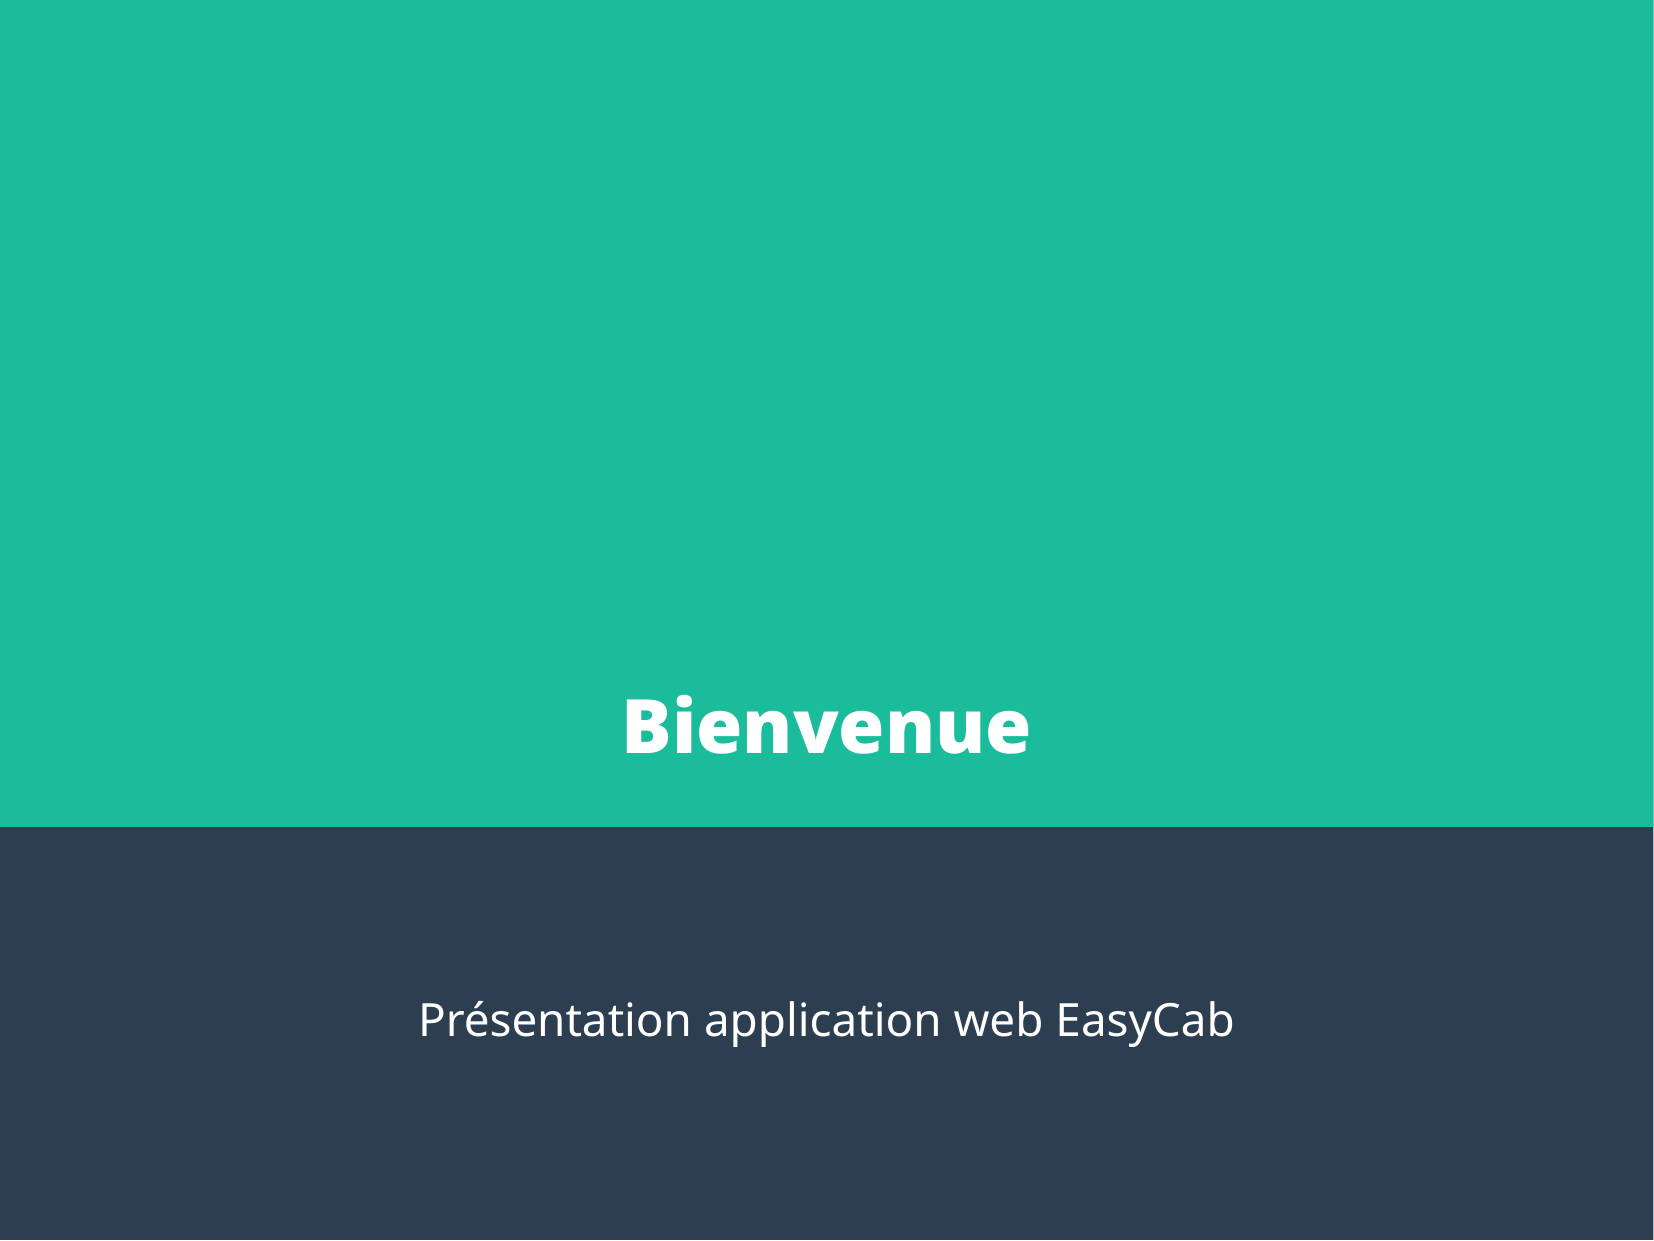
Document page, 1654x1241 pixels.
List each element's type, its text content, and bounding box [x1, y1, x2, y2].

title Bienvenue [59, 620, 1595, 778]
subtitle Présentation application web EasyCab [59, 856, 1595, 1182]
